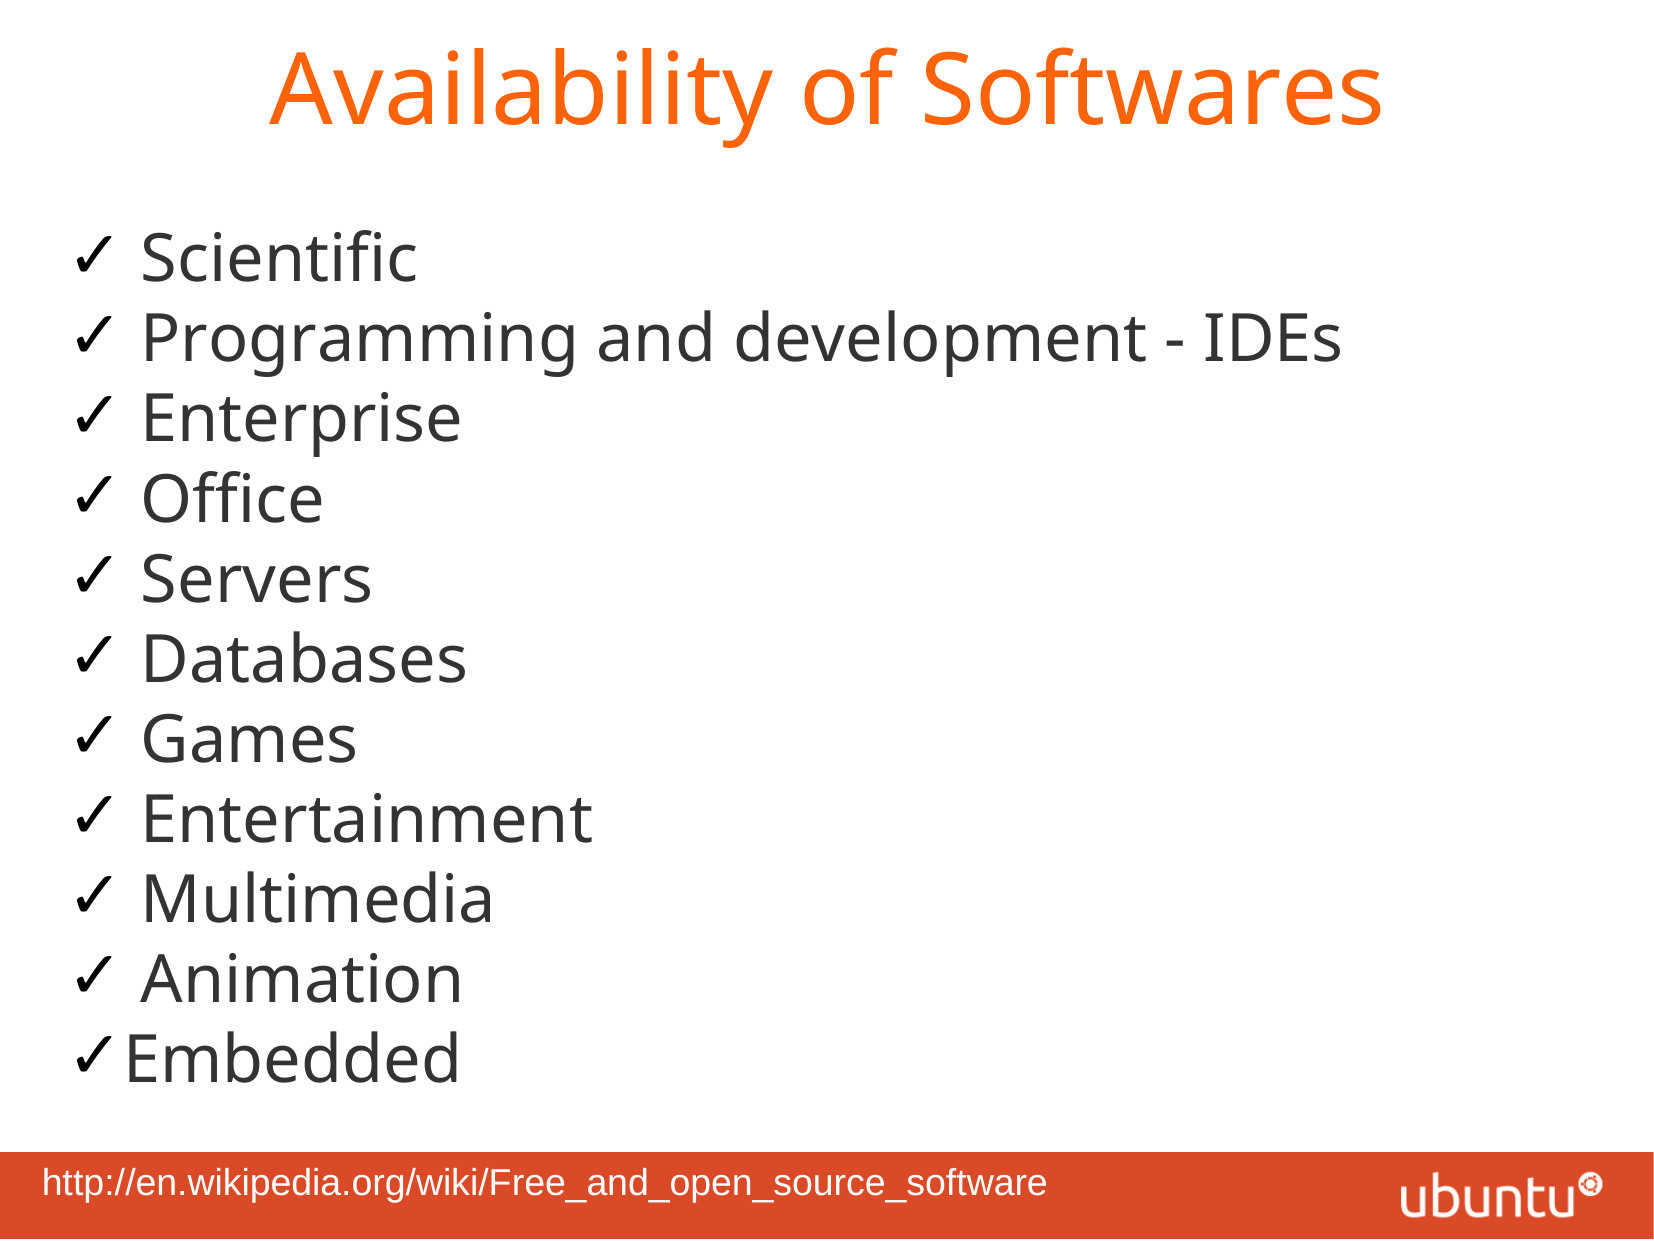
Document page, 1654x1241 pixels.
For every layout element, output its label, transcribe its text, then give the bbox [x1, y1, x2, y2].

text_box http://en.wikipedia.org/wiki/Free_and_open_source_software [27, 1153, 1063, 1211]
title Availability of Softwares [59, 29, 1598, 155]
list Scientific Programming and development - IDEs Enterprise Office Servers Databases Games Entertainment Multimedia Animation Embedded [59, 206, 1571, 1152]
picture [0, 1152, 1654, 1239]
